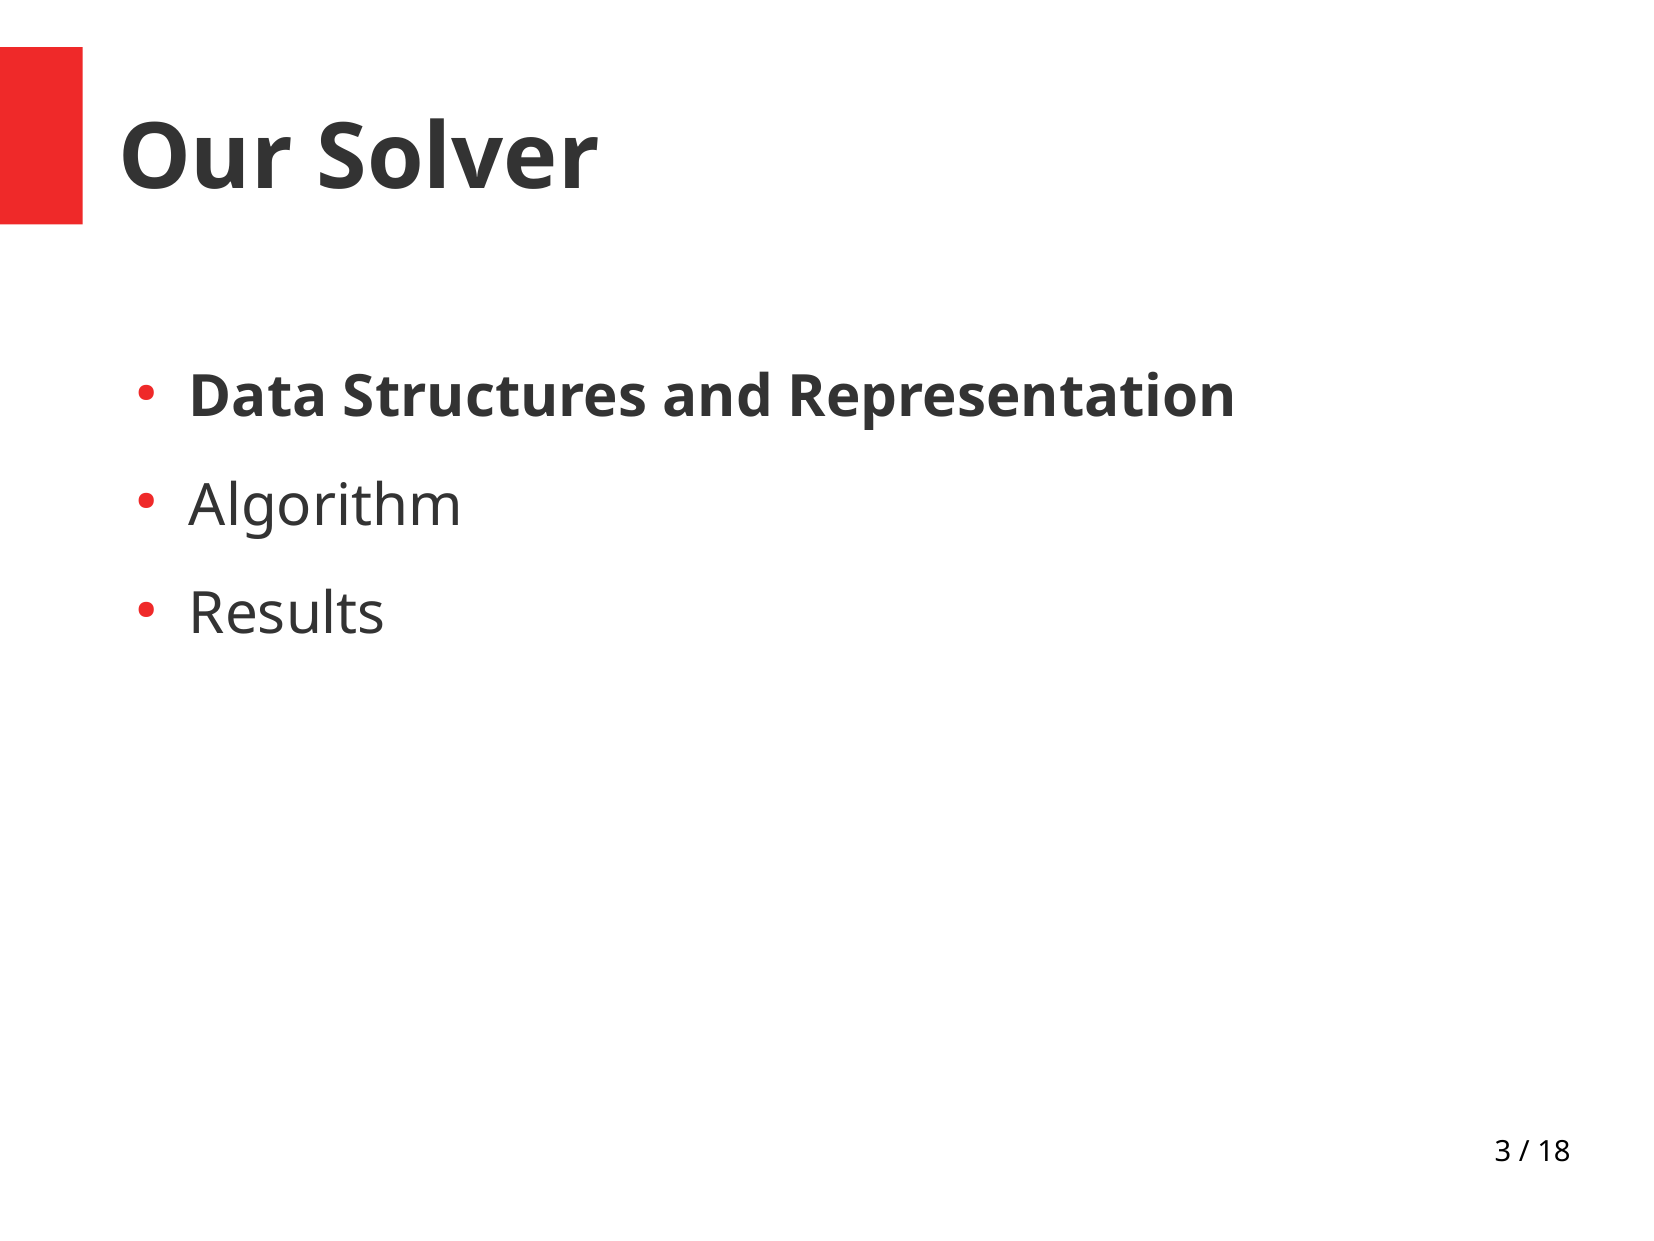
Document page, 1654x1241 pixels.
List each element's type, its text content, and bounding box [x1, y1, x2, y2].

title Our Solver [118, 49, 1571, 257]
list Data Structures and Representation Algorithm Results [118, 354, 1536, 1074]
